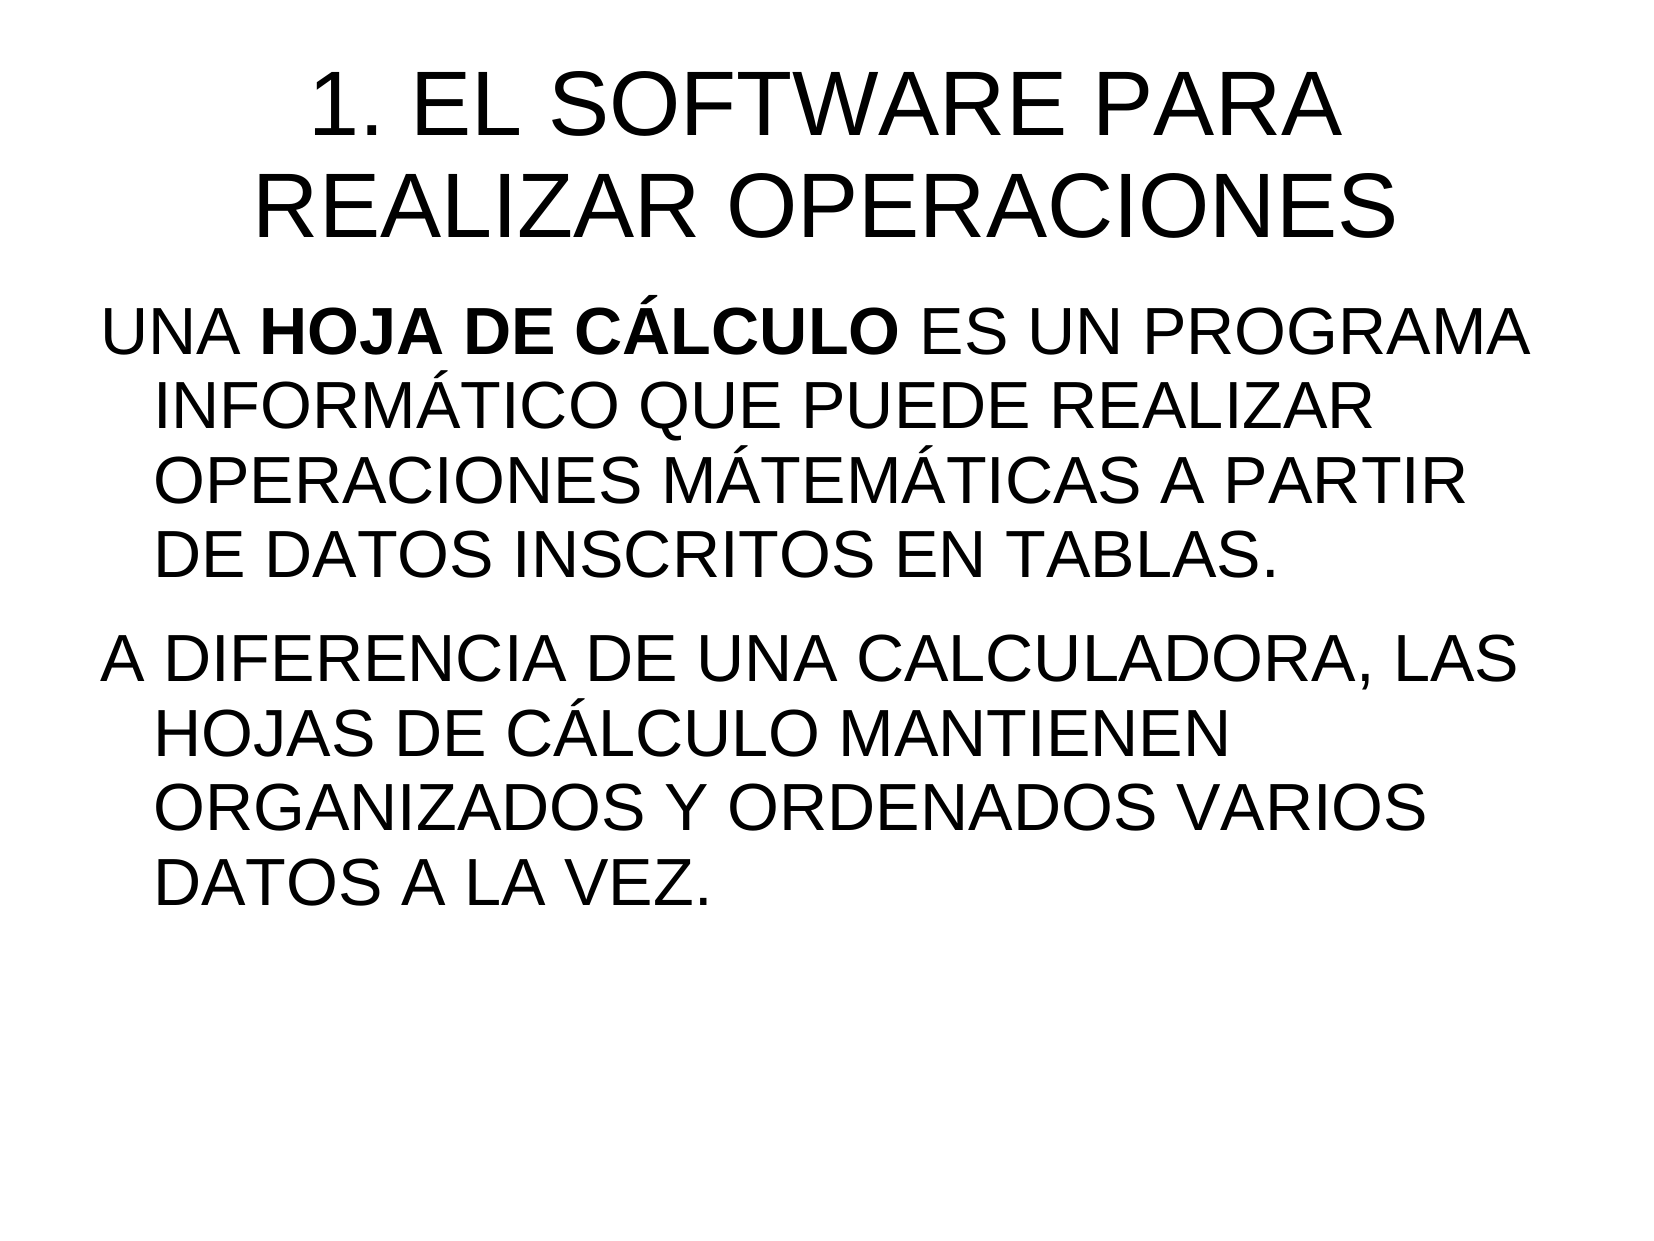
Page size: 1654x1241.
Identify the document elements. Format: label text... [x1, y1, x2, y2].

list UNA HOJA DE CÁLCULO ES UN PROGRAMA INFORMÁTICO QUE PUEDE REALIZAR OPERACIONES MÁTEMÁTICAS A PARTIR DE DATOS INSCRITOS EN TABLAS. A DIFERENCIA DE UNA CALCULADORA, LAS HOJAS DE CÁLCULO MANTIENEN ORGANIZADOS Y ORDENADOS VARIOS DATOS A LA VEZ. [82, 290, 1571, 1109]
title 1. EL SOFTWARE PARA REALIZAR OPERACIONES [82, 47, 1571, 259]
